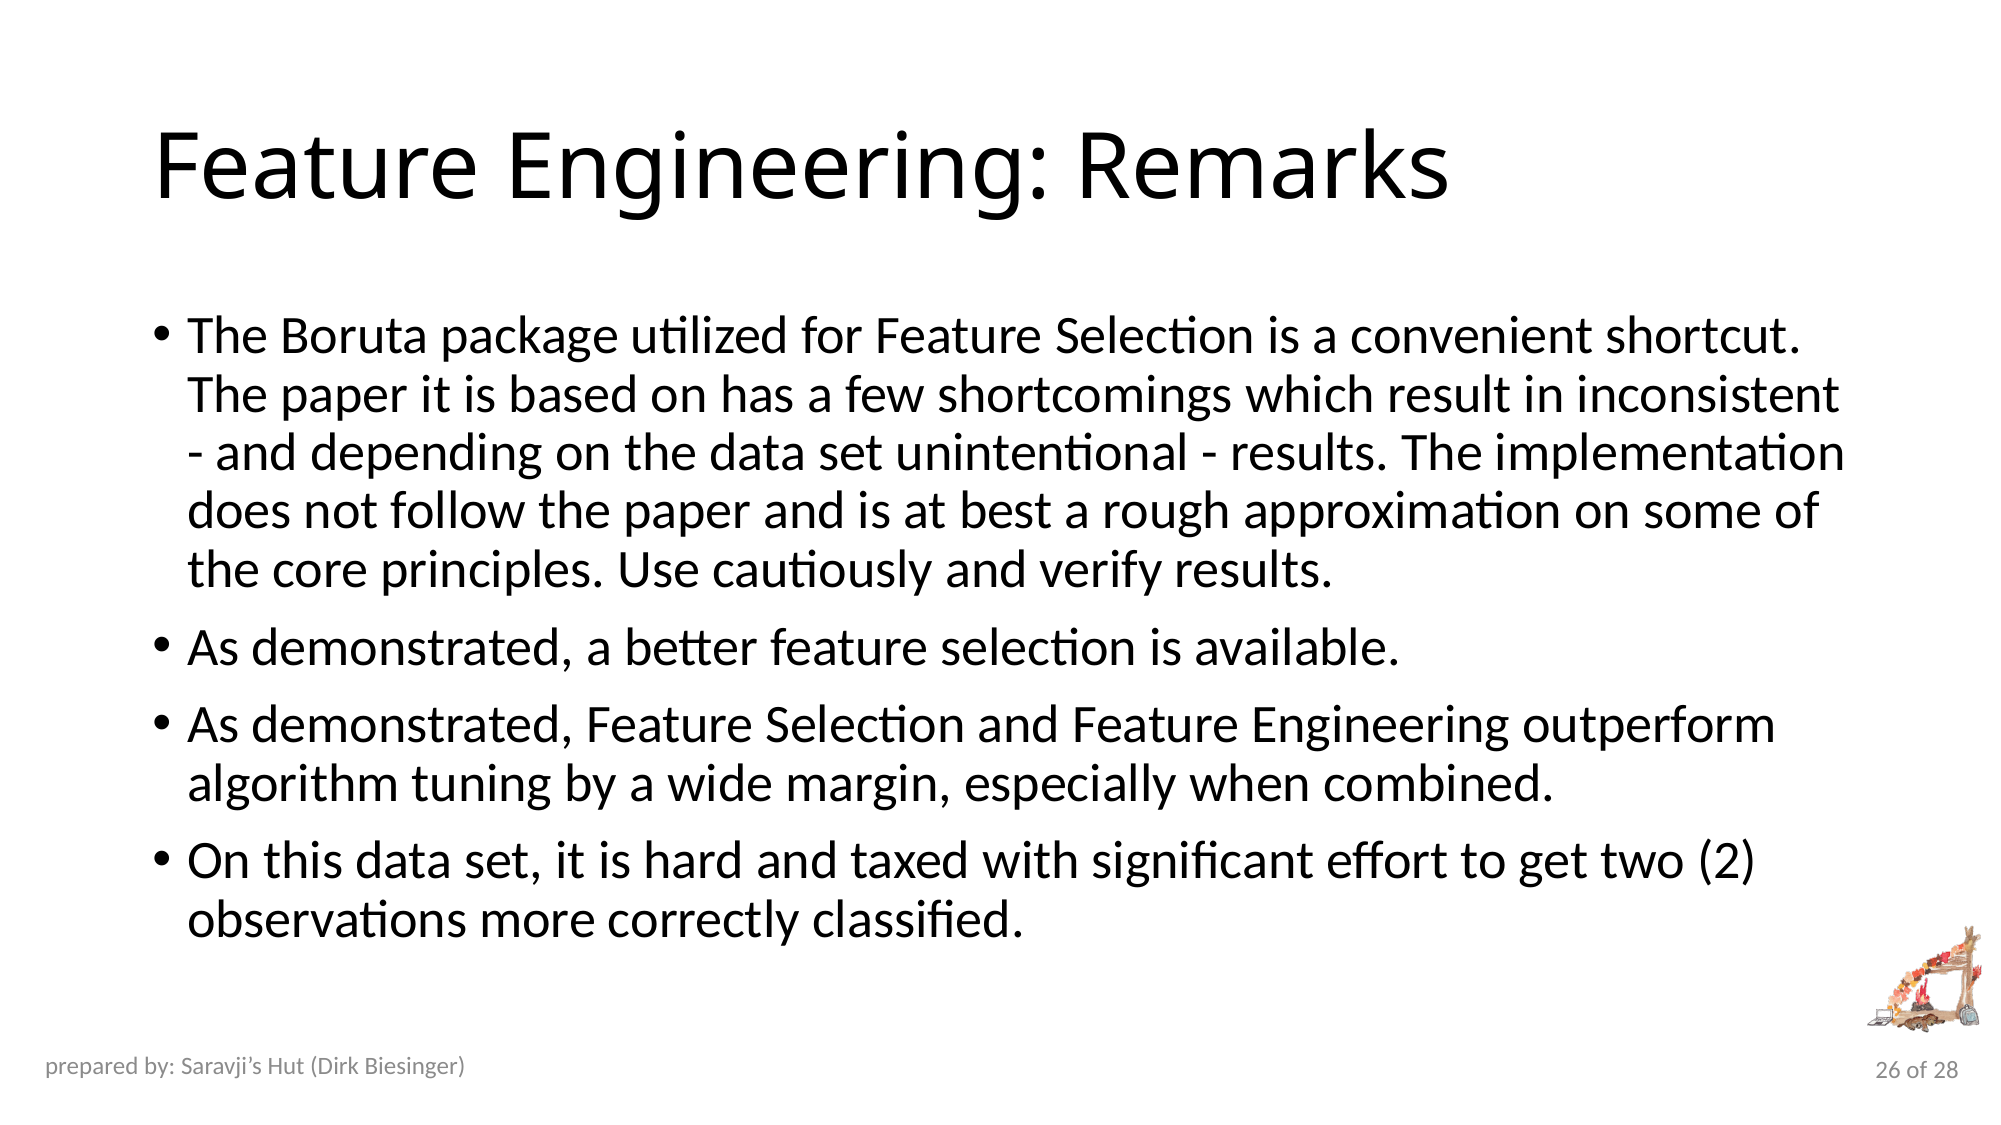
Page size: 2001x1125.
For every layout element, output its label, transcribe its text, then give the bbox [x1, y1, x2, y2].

picture [1853, 908, 1996, 1050]
title Feature Engineering: Remarks [137, 59, 1863, 278]
list The Boruta package utilized for Feature Selection is a convenient shortcut. The paper it is based on has a few shortcomings which result in inconsistent - and depending on the data set unintentional - results. The implementation does not follow the paper and is at best a rough approximation on some of the core principles. Use cautiously and verify results. As demonstrated, a better feature selection is available. As demonstrated, Feature Selection and Feature Engineering outperform algorithm tuning by a wide margin, especially when combined. On this data set, it is hard and taxed with significant effort to get two (2) observations more correctly classified. [137, 299, 1863, 1014]
